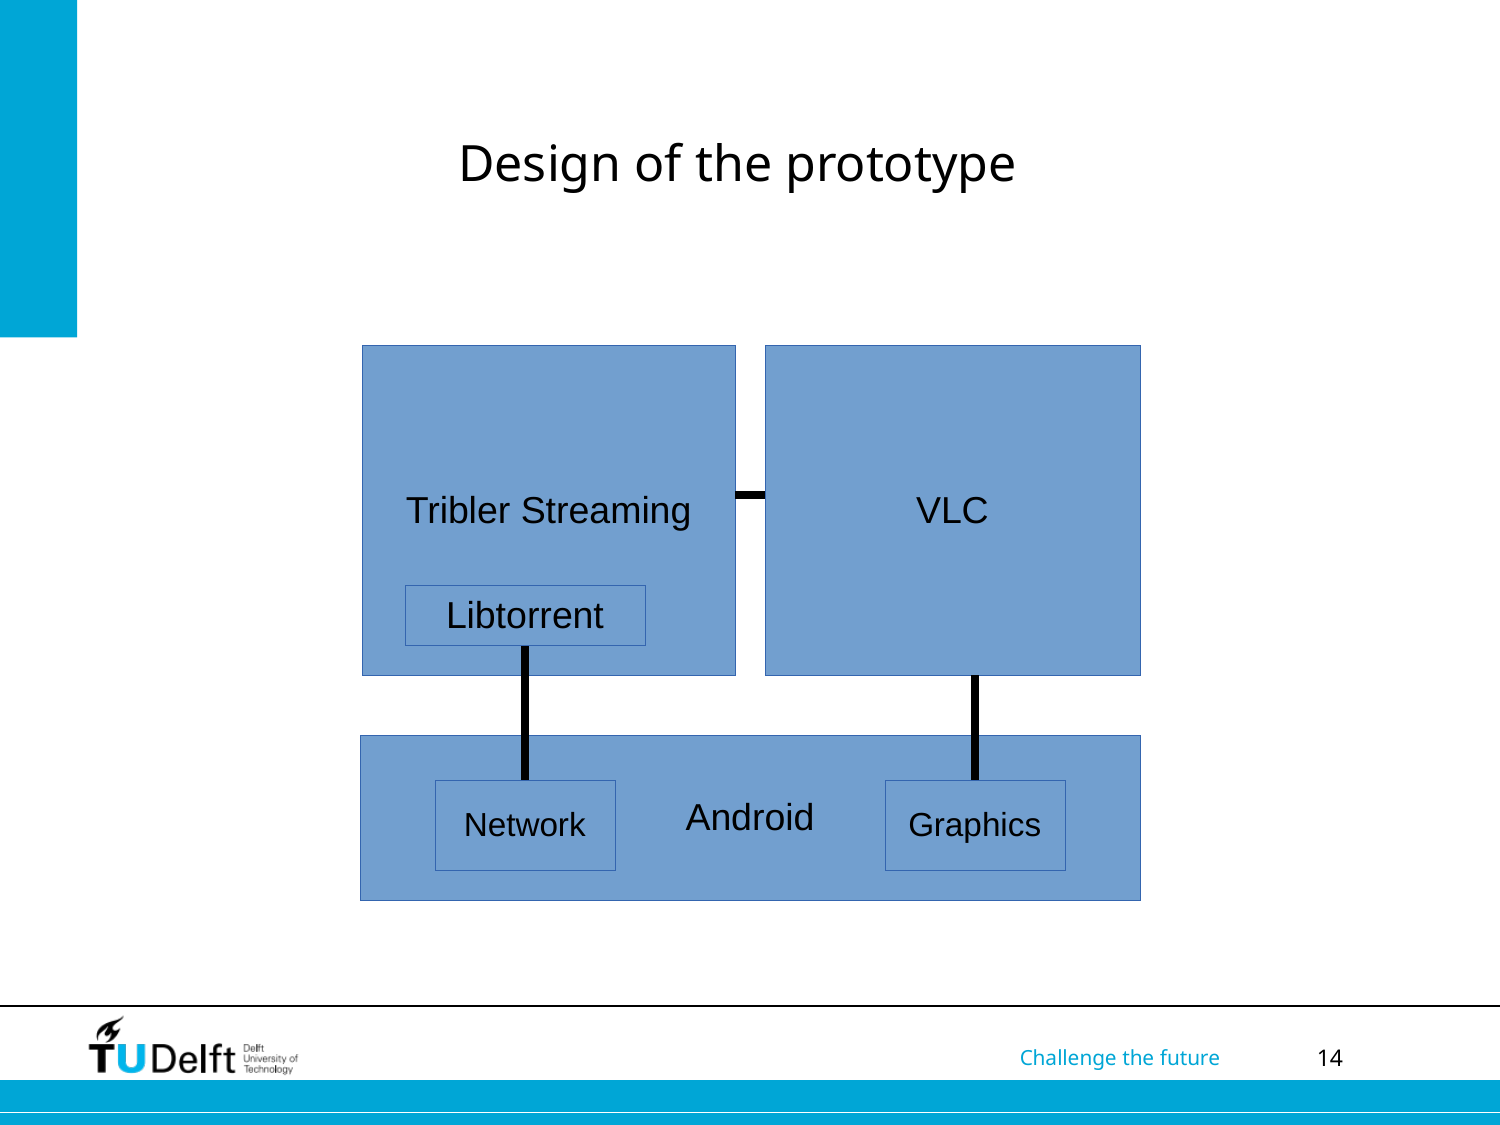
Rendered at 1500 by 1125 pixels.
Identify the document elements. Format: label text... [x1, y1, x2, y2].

title Design of the prototype [150, 75, 1325, 250]
text_box Graphics [885, 780, 1066, 871]
text_box Libtorrent [405, 585, 646, 646]
text_box Android [360, 735, 1141, 901]
text_box VLC [765, 345, 1141, 676]
text_box Tribler Streaming [362, 345, 736, 676]
text_box Network [435, 780, 616, 871]
